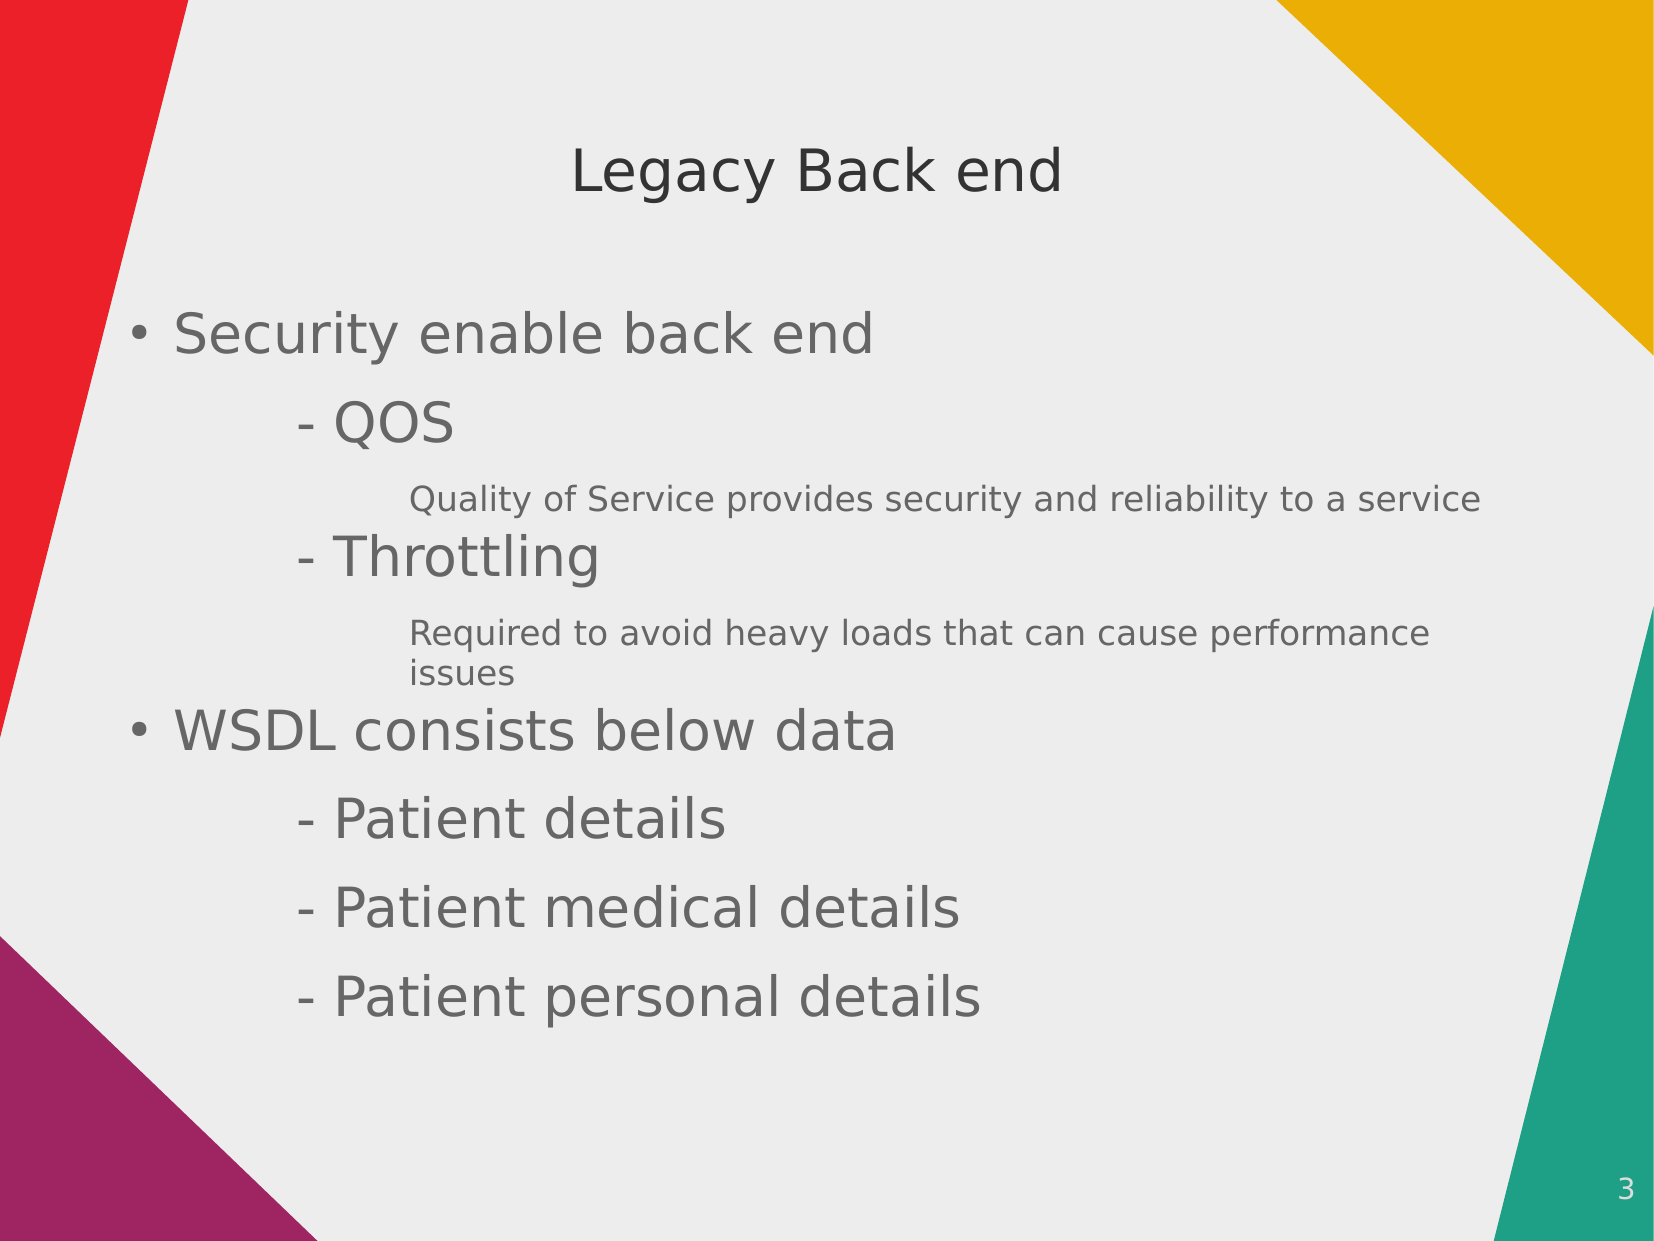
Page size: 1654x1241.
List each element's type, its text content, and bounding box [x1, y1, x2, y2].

list Security enable back end - QOS Quality of Service provides security and reliability to a service - Throttling Required to avoid heavy loads that can cause performance issues WSDL consists below data - Patient details - Patient medical details - Patient personal details [114, 302, 1539, 1033]
title Legacy Back end [114, 73, 1539, 271]
